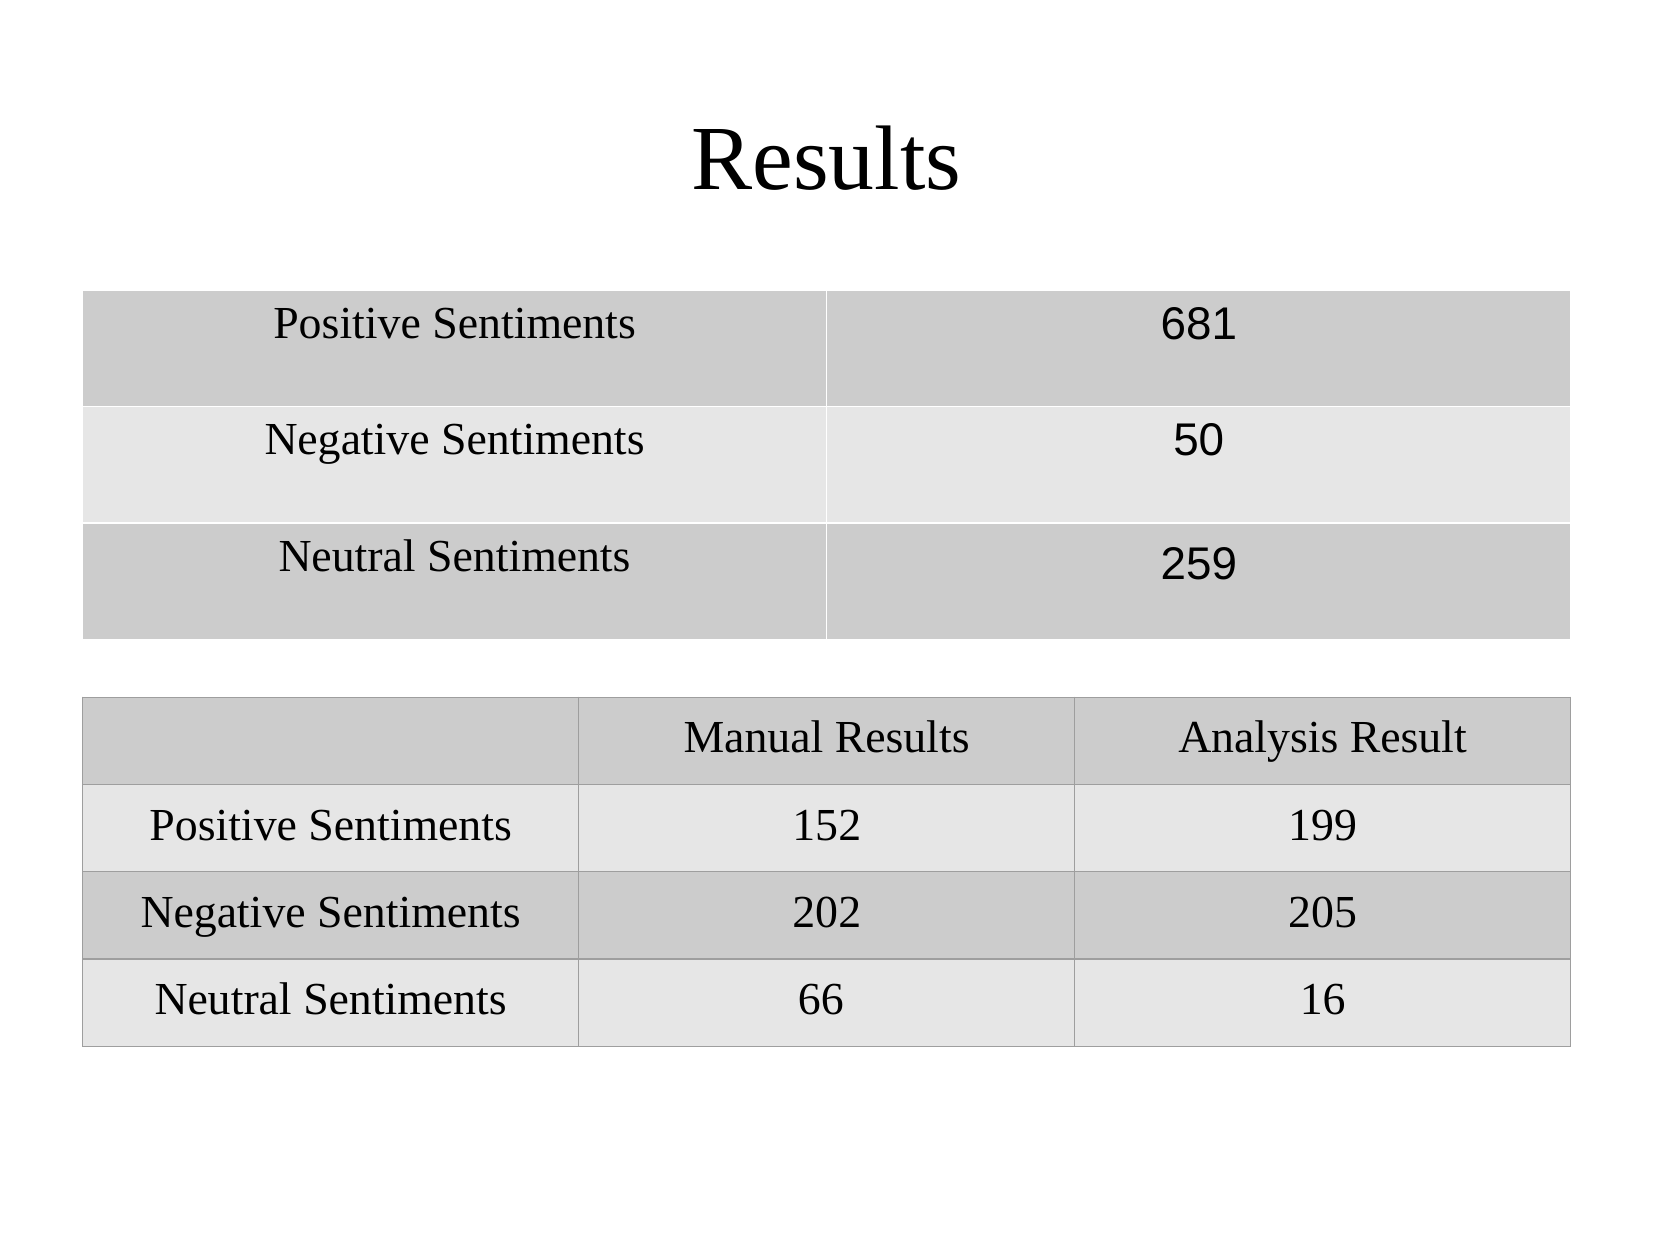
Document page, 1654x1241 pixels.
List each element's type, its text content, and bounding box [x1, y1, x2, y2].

table_header 681 [827, 291, 1570, 406]
table_header Manual Results [579, 698, 1074, 784]
text_box Results [82, 49, 1571, 257]
table_cell 152 [579, 785, 1074, 871]
table_header [83, 698, 578, 784]
table_cell 16 [1075, 960, 1570, 1046]
table_cell Negative Sentiments [83, 872, 578, 958]
table_cell 199 [1075, 785, 1570, 871]
table_cell Neutral Sentiments [83, 524, 826, 639]
table_cell 202 [579, 872, 1074, 958]
table_cell 50 [827, 407, 1570, 522]
table_cell Positive Sentiments [83, 785, 578, 871]
table_cell 205 [1075, 872, 1570, 958]
table_cell 259 [827, 524, 1570, 639]
table_cell 66 [579, 960, 1074, 1046]
table_header Analysis Result [1075, 698, 1570, 784]
table_cell Negative Sentiments [83, 407, 826, 522]
table_cell Neutral Sentiments [83, 960, 578, 1046]
table_header Positive Sentiments [83, 291, 826, 406]
